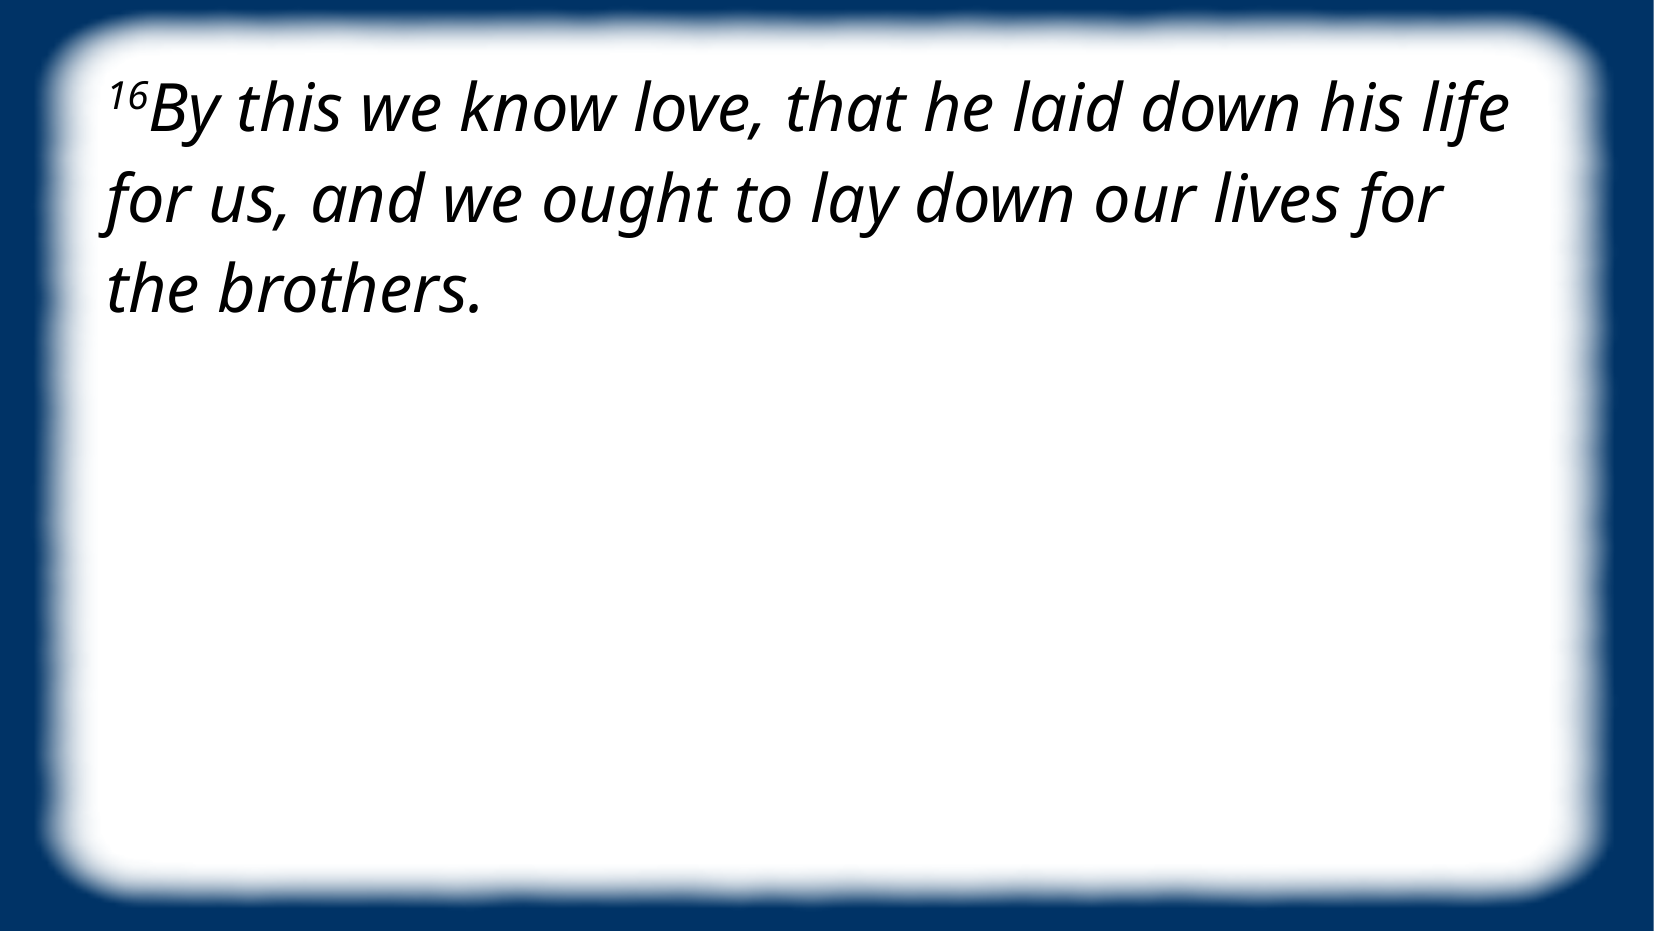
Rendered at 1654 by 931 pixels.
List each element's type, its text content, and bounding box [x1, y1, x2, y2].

text_box 16By this we know love, that he laid down his life for us, and we ought to lay down our lives for the brothers. [91, 52, 1546, 346]
picture [0, 0, 1654, 931]
